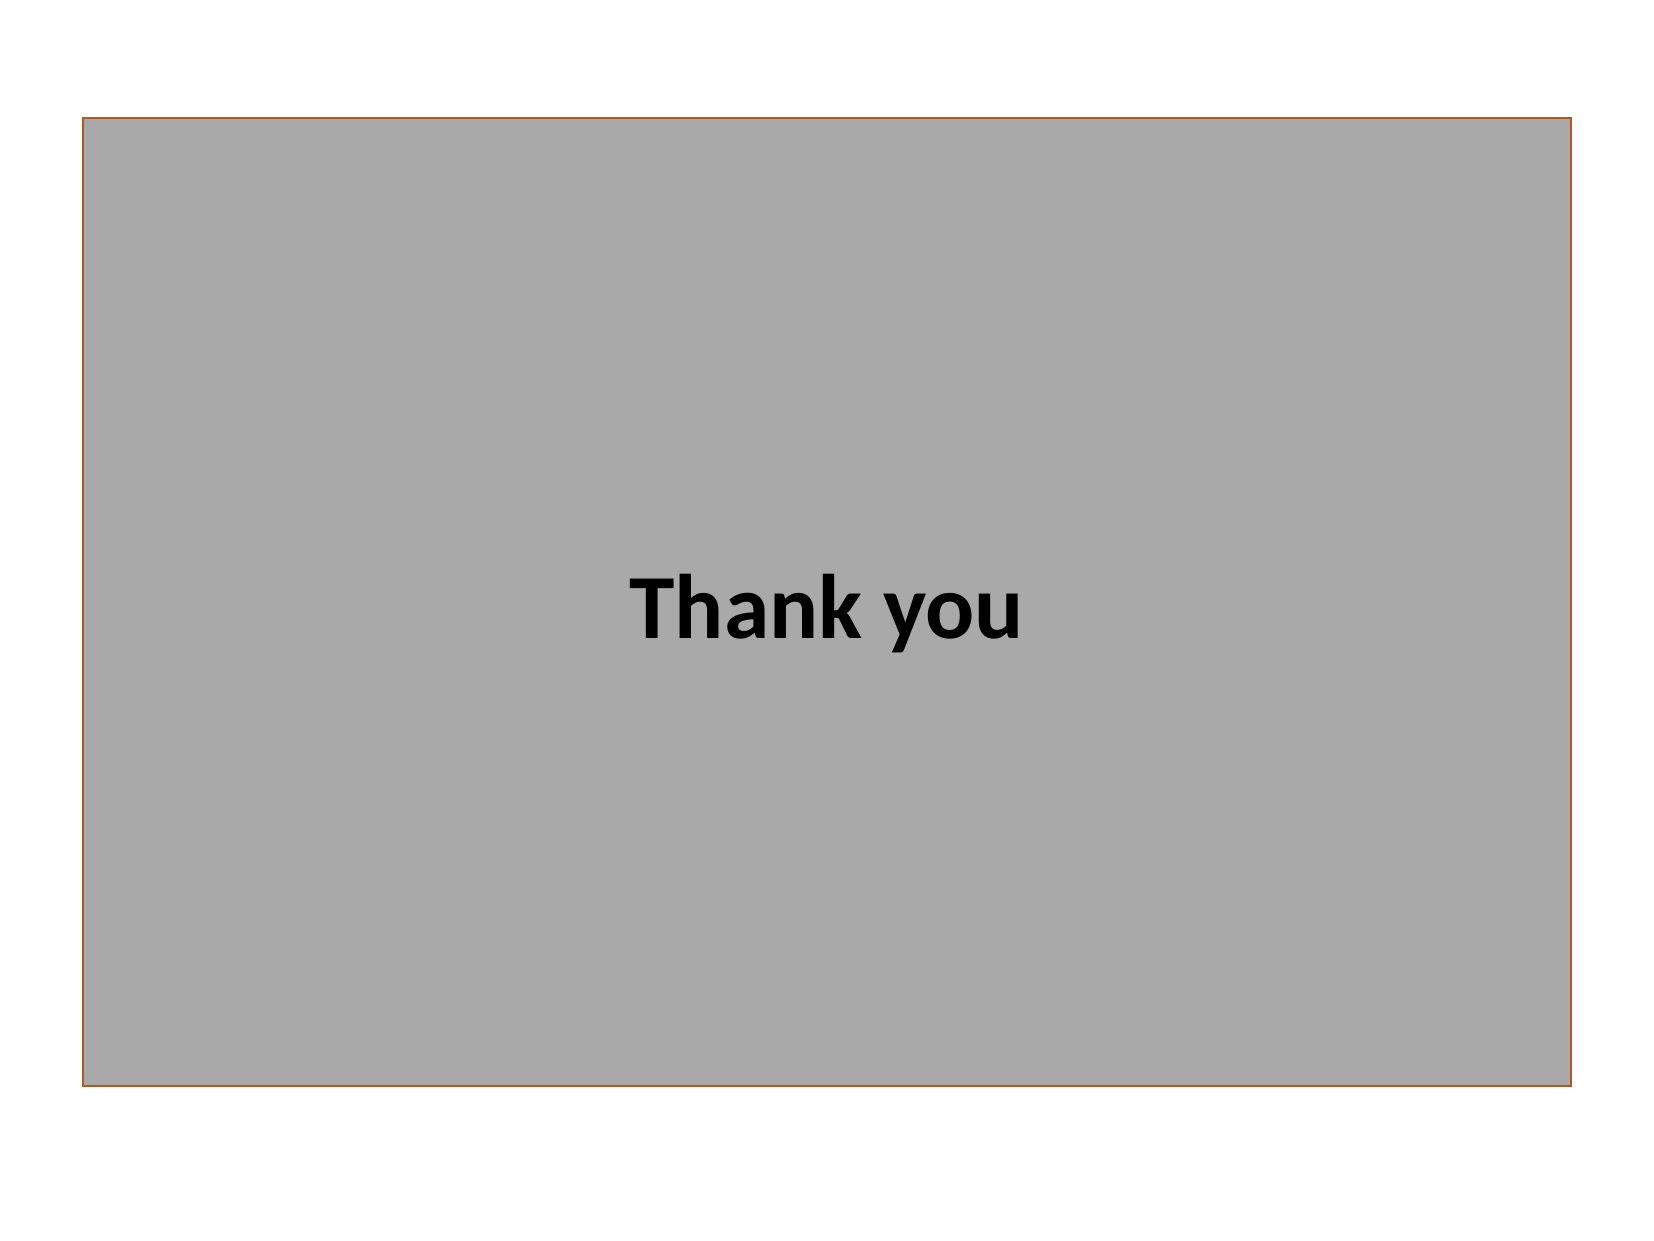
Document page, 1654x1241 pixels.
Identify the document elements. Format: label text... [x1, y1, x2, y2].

title Thank you [82, 118, 1571, 1086]
